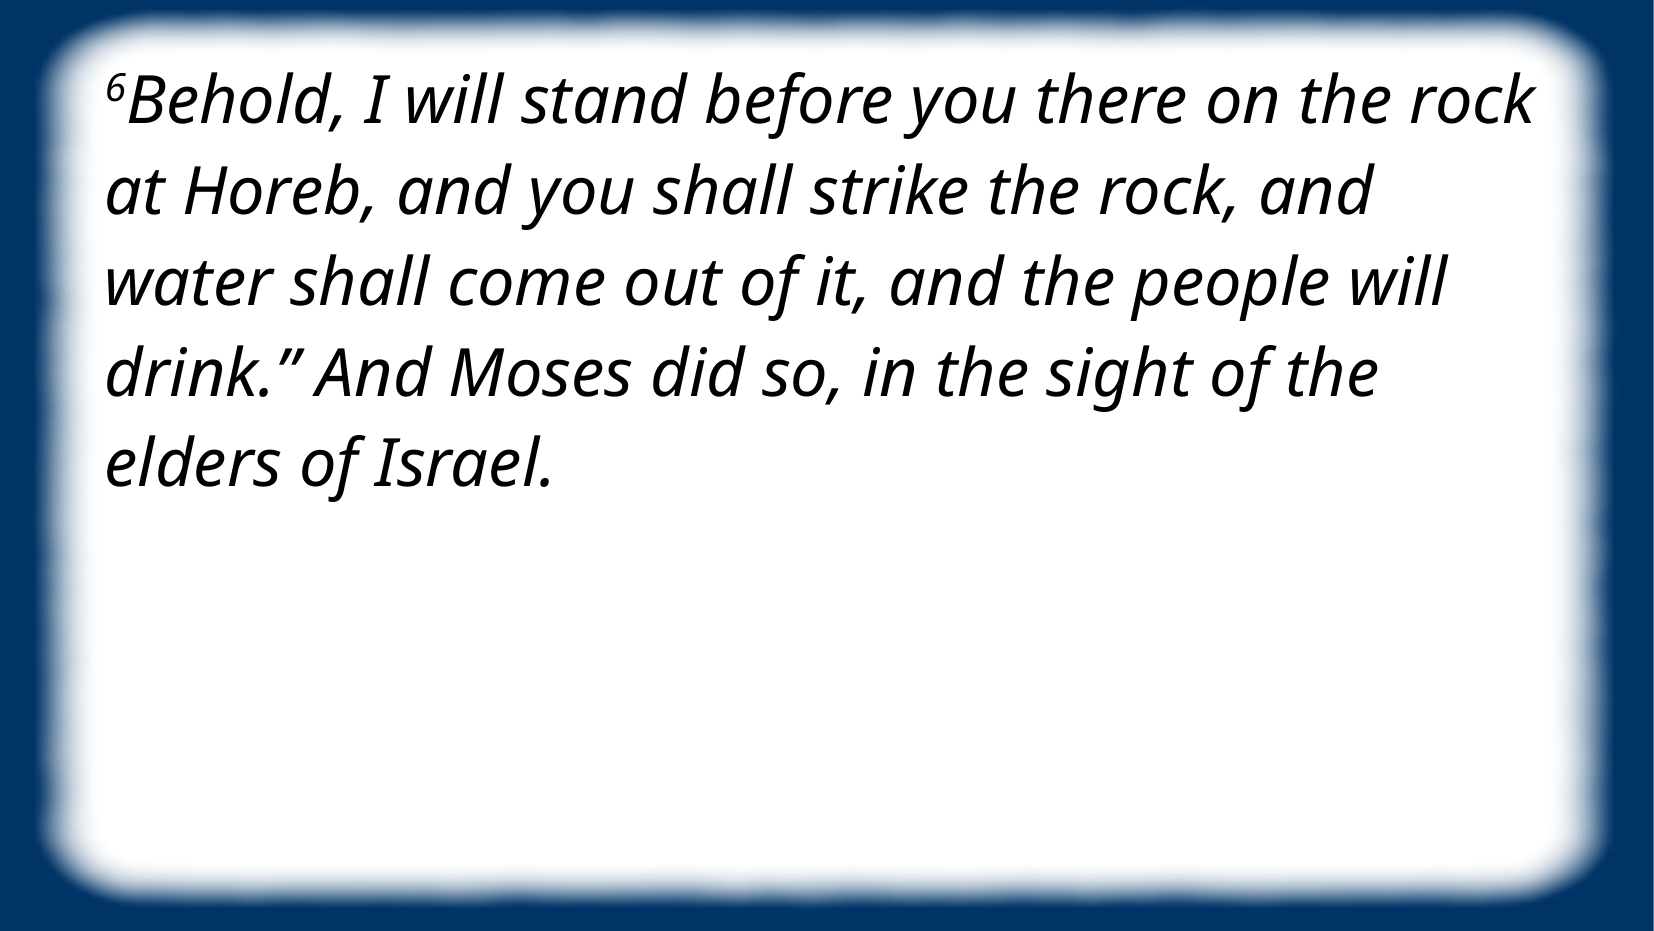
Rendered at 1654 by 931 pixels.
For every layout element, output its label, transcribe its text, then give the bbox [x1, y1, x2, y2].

picture [0, 0, 1654, 931]
text_box 6Behold, I will stand before you there on the rock at Horeb, and you shall strike the rock, and water shall come out of it, and the people will drink.” And Moses did so, in the sight of the elders of Israel. [90, 45, 1561, 504]
